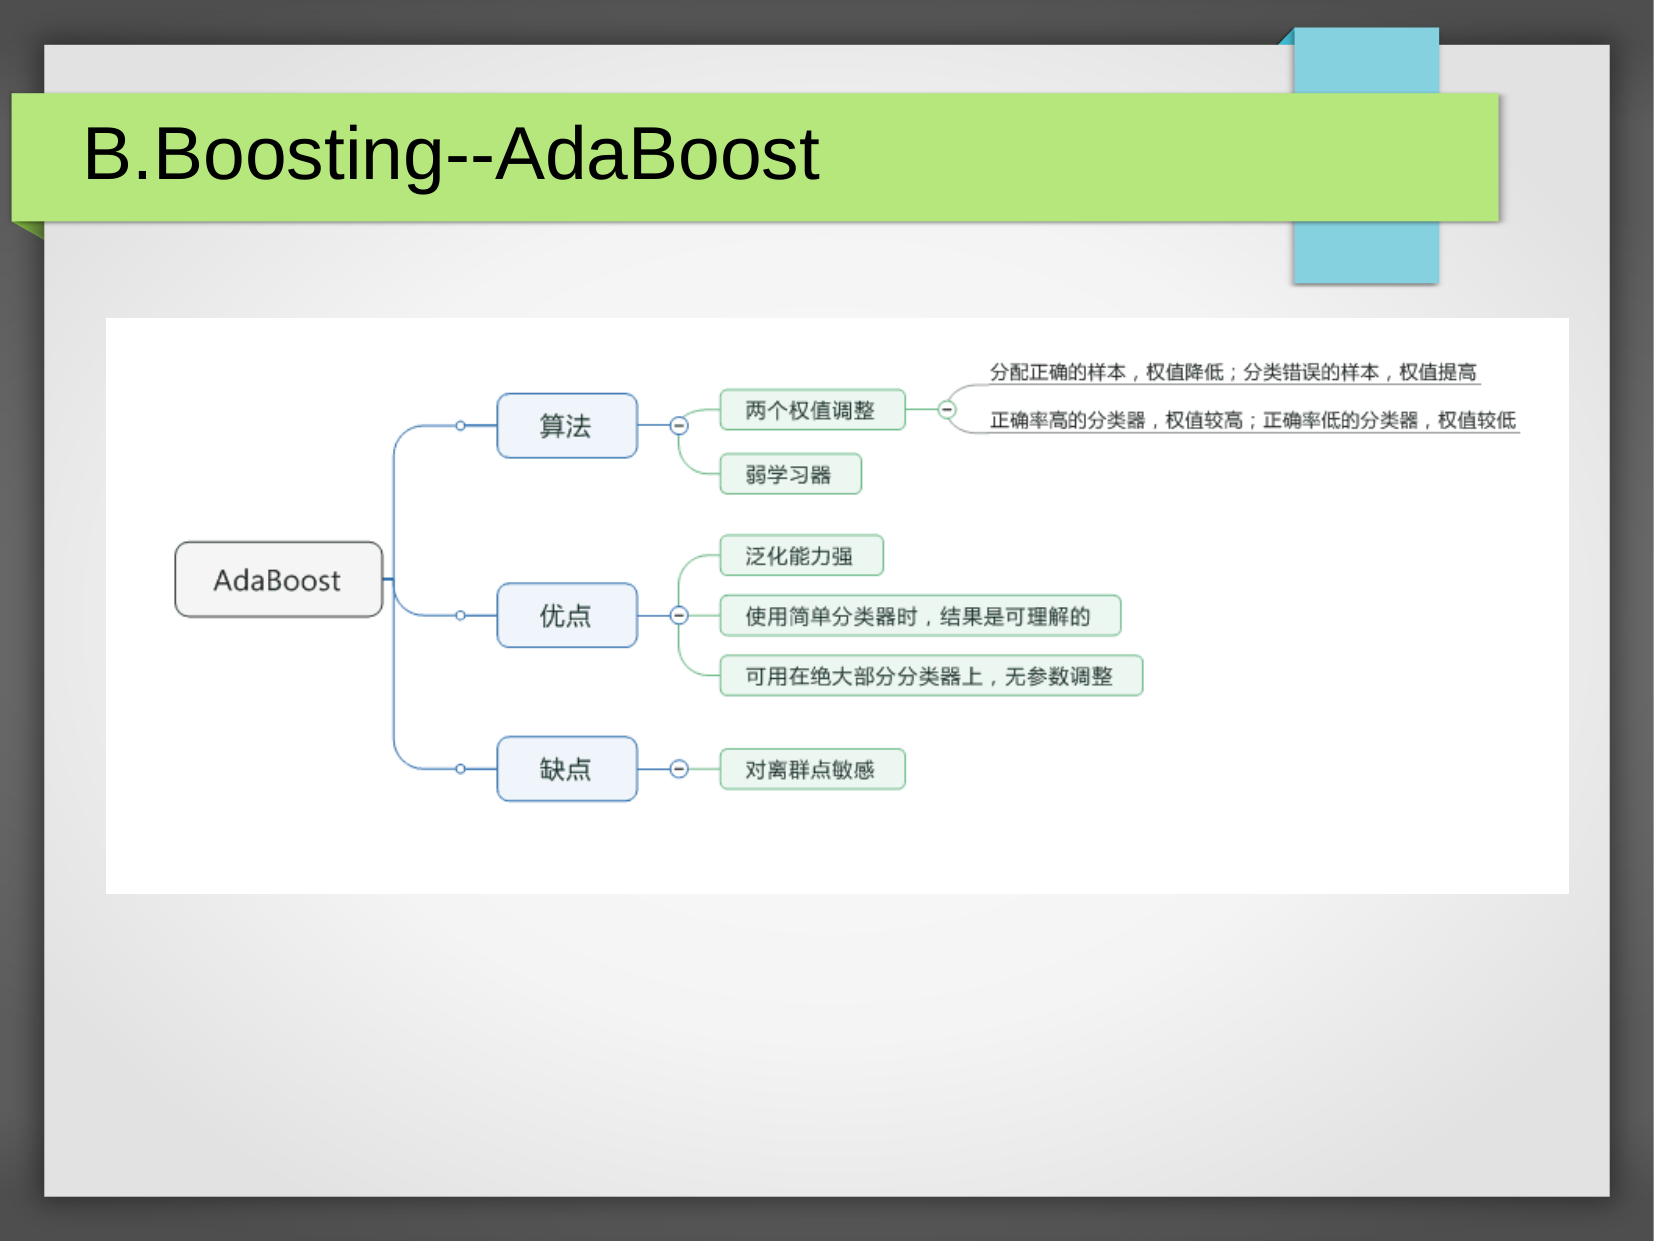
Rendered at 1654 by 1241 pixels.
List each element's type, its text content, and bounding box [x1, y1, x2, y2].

title B.Boosting--AdaBoost [82, 94, 1264, 213]
picture [0, 0, 1654, 1241]
